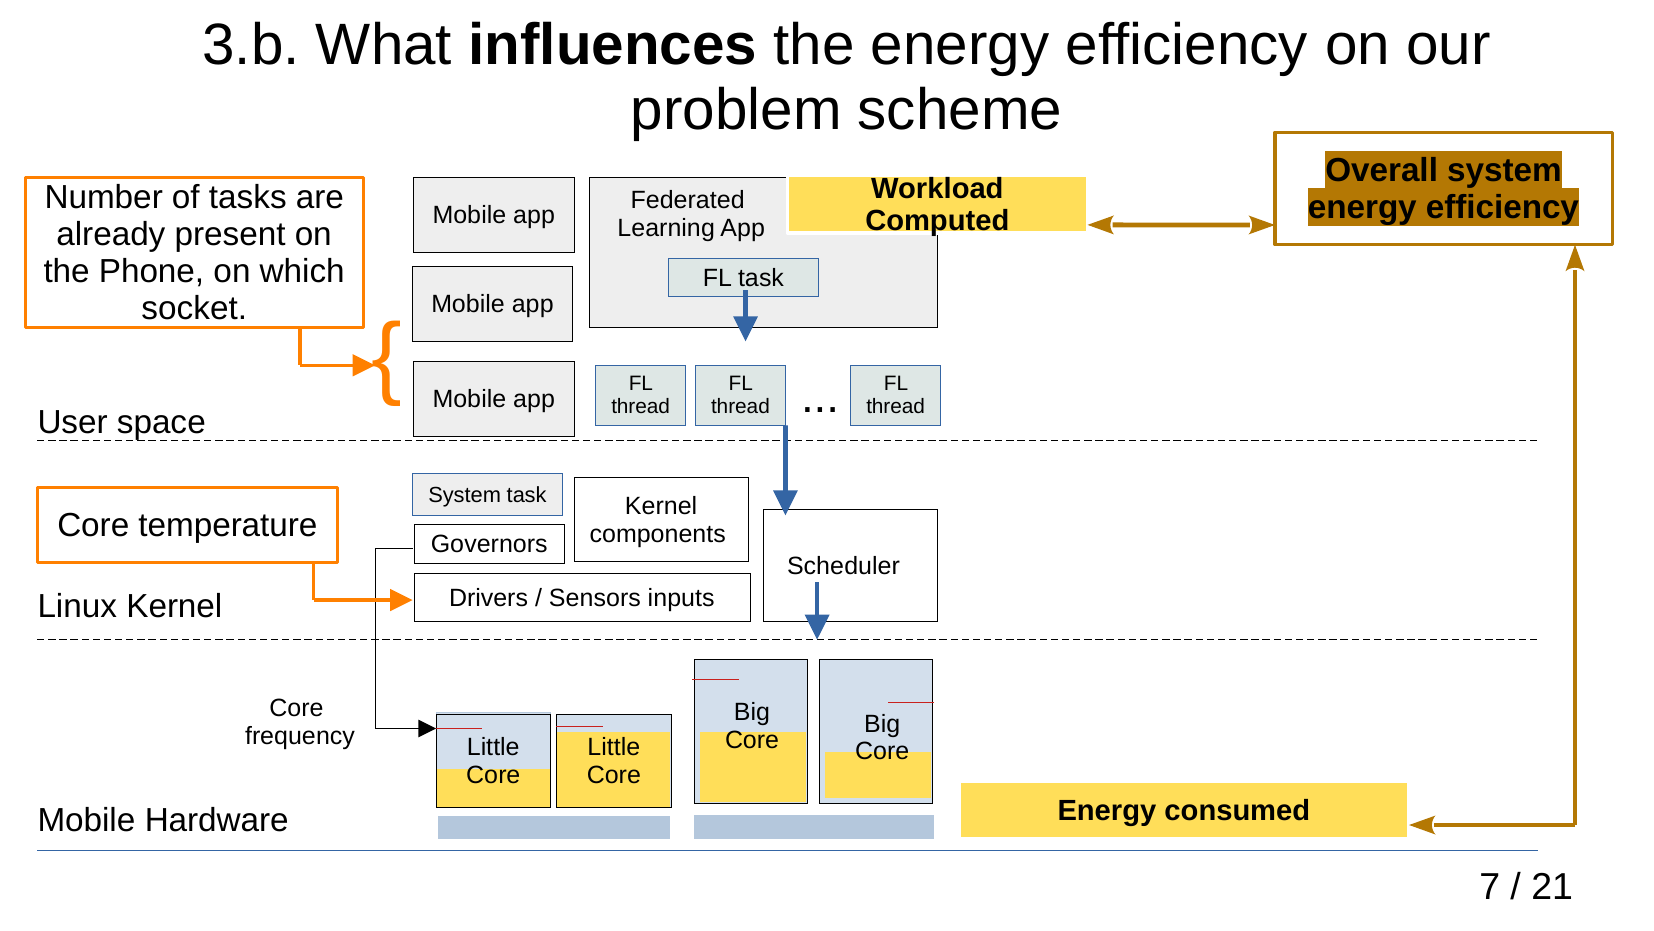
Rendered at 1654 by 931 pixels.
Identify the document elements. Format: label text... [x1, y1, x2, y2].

text_box [694, 815, 934, 839]
text_box Mobile app [425, 266, 573, 342]
text_box Number of tasks are already present on the Phone, on which socket. [25, 177, 349, 328]
text_box Mobile Hardware [37, 789, 376, 851]
text_box System task [425, 473, 563, 516]
text_box FL task [668, 258, 819, 297]
text_box Kernel components [574, 477, 749, 562]
text_box User space [37, 403, 301, 441]
text_box 7 / 21 [1464, 858, 1653, 929]
text_box [589, 177, 938, 328]
text_box Energy consumed [959, 781, 1410, 839]
text_box Linux Kernel [37, 586, 301, 625]
text_box Drivers / Sensors inputs [414, 573, 751, 622]
text_box Big Core [825, 690, 940, 784]
text_box FL thread [850, 365, 941, 426]
text_box [438, 816, 670, 839]
text_box Little Core [556, 714, 672, 808]
text_box [694, 659, 808, 679]
text_box FL thread [695, 365, 786, 426]
text_box Core frequency [225, 702, 376, 741]
text_box Workload Computed [787, 175, 1088, 233]
text_box { [349, 163, 425, 549]
text_box Big Core [694, 679, 810, 772]
text_box ... [781, 359, 859, 435]
text_box [694, 772, 808, 804]
text_box [819, 659, 933, 804]
text_box Core temperature [37, 487, 338, 563]
text_box Little Core [436, 714, 551, 808]
text_box Mobile app [425, 177, 575, 253]
text_box Governors [414, 524, 565, 564]
text_box Overall system energy efficiency [1274, 132, 1613, 245]
text_box Mobile app [425, 361, 575, 437]
text_box FL thread [595, 365, 686, 426]
title 3.b. What influences the energy efficiency on our problem scheme [112, 4, 1581, 151]
text_box Scheduler [763, 509, 938, 622]
text_box Federated Learning App [599, 195, 784, 233]
